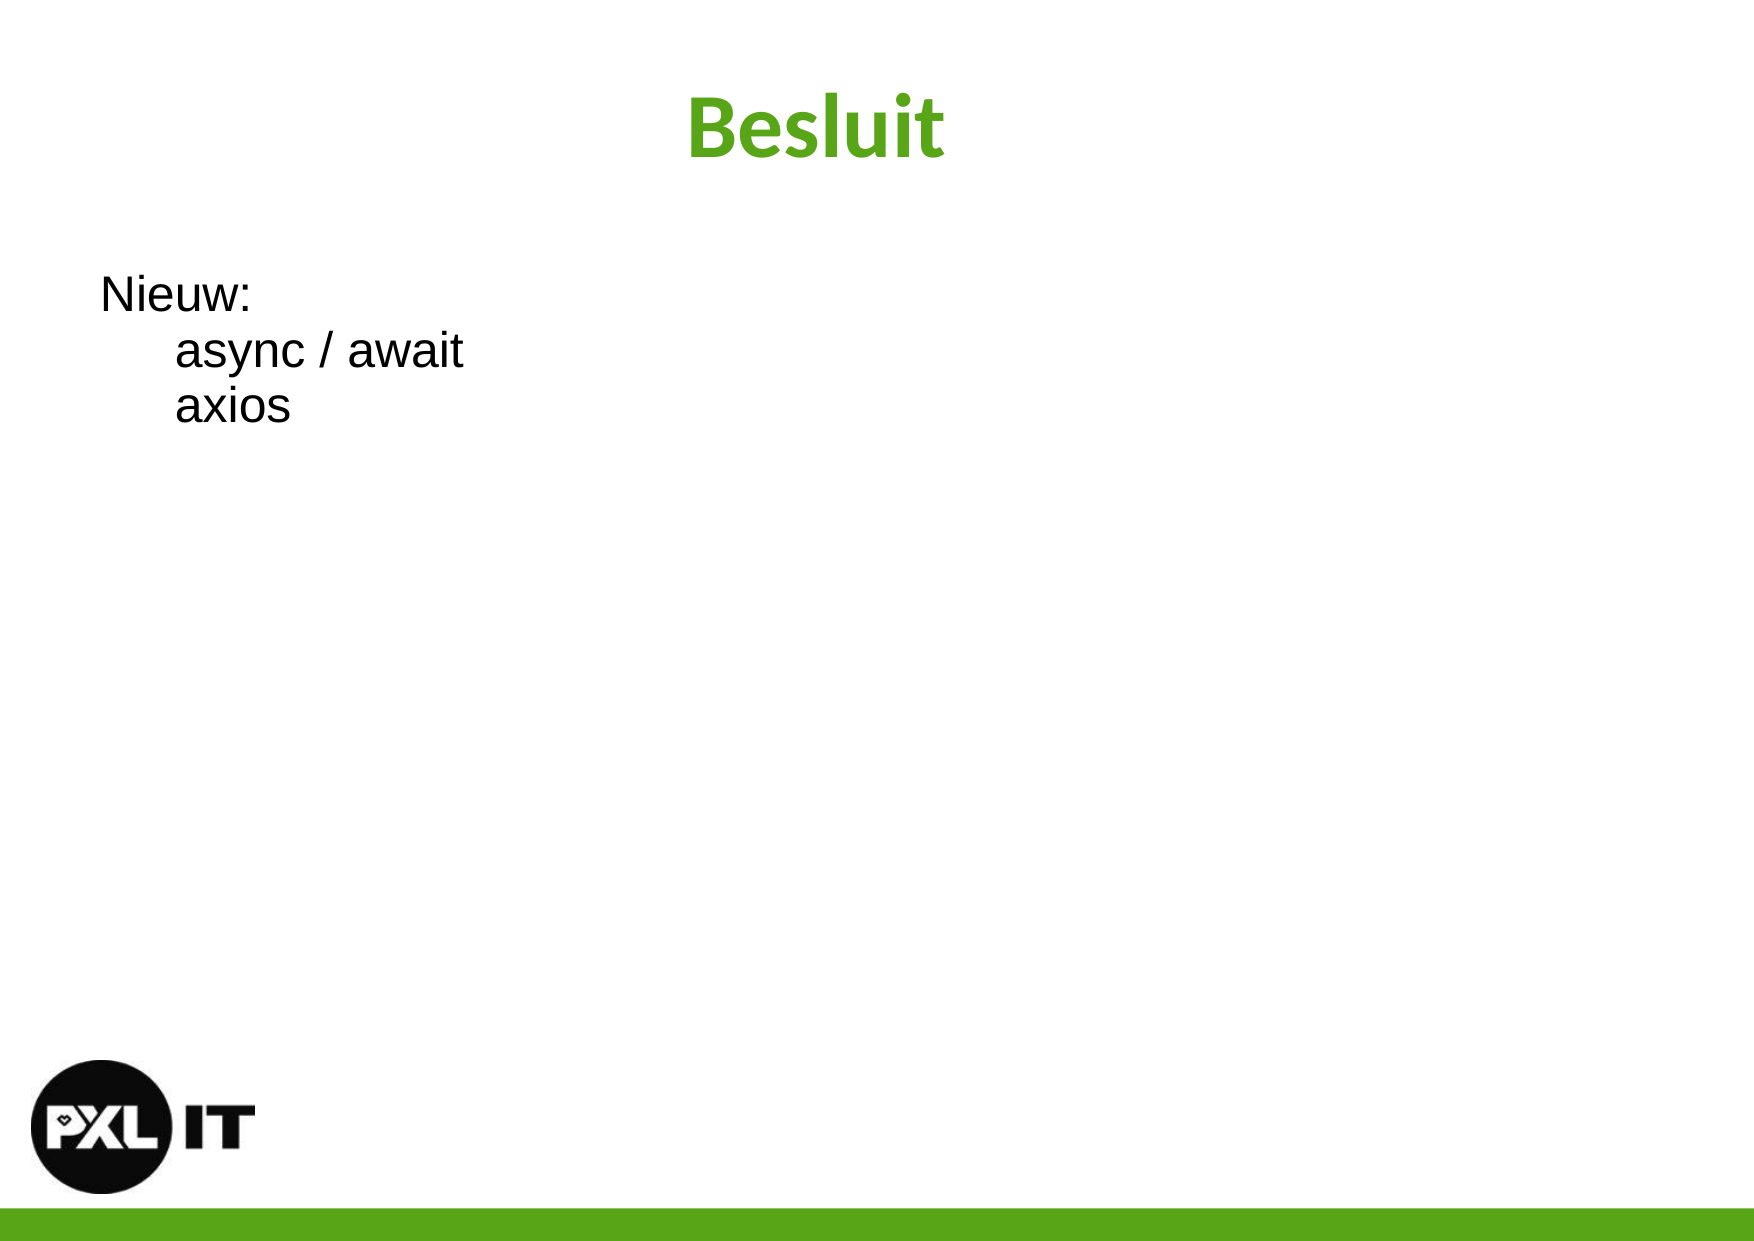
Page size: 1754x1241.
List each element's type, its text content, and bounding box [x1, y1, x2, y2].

text_box Nieuw: async / await axios [85, 258, 1393, 553]
picture [31, 1060, 255, 1194]
text_box Besluit [0, 51, 1685, 190]
